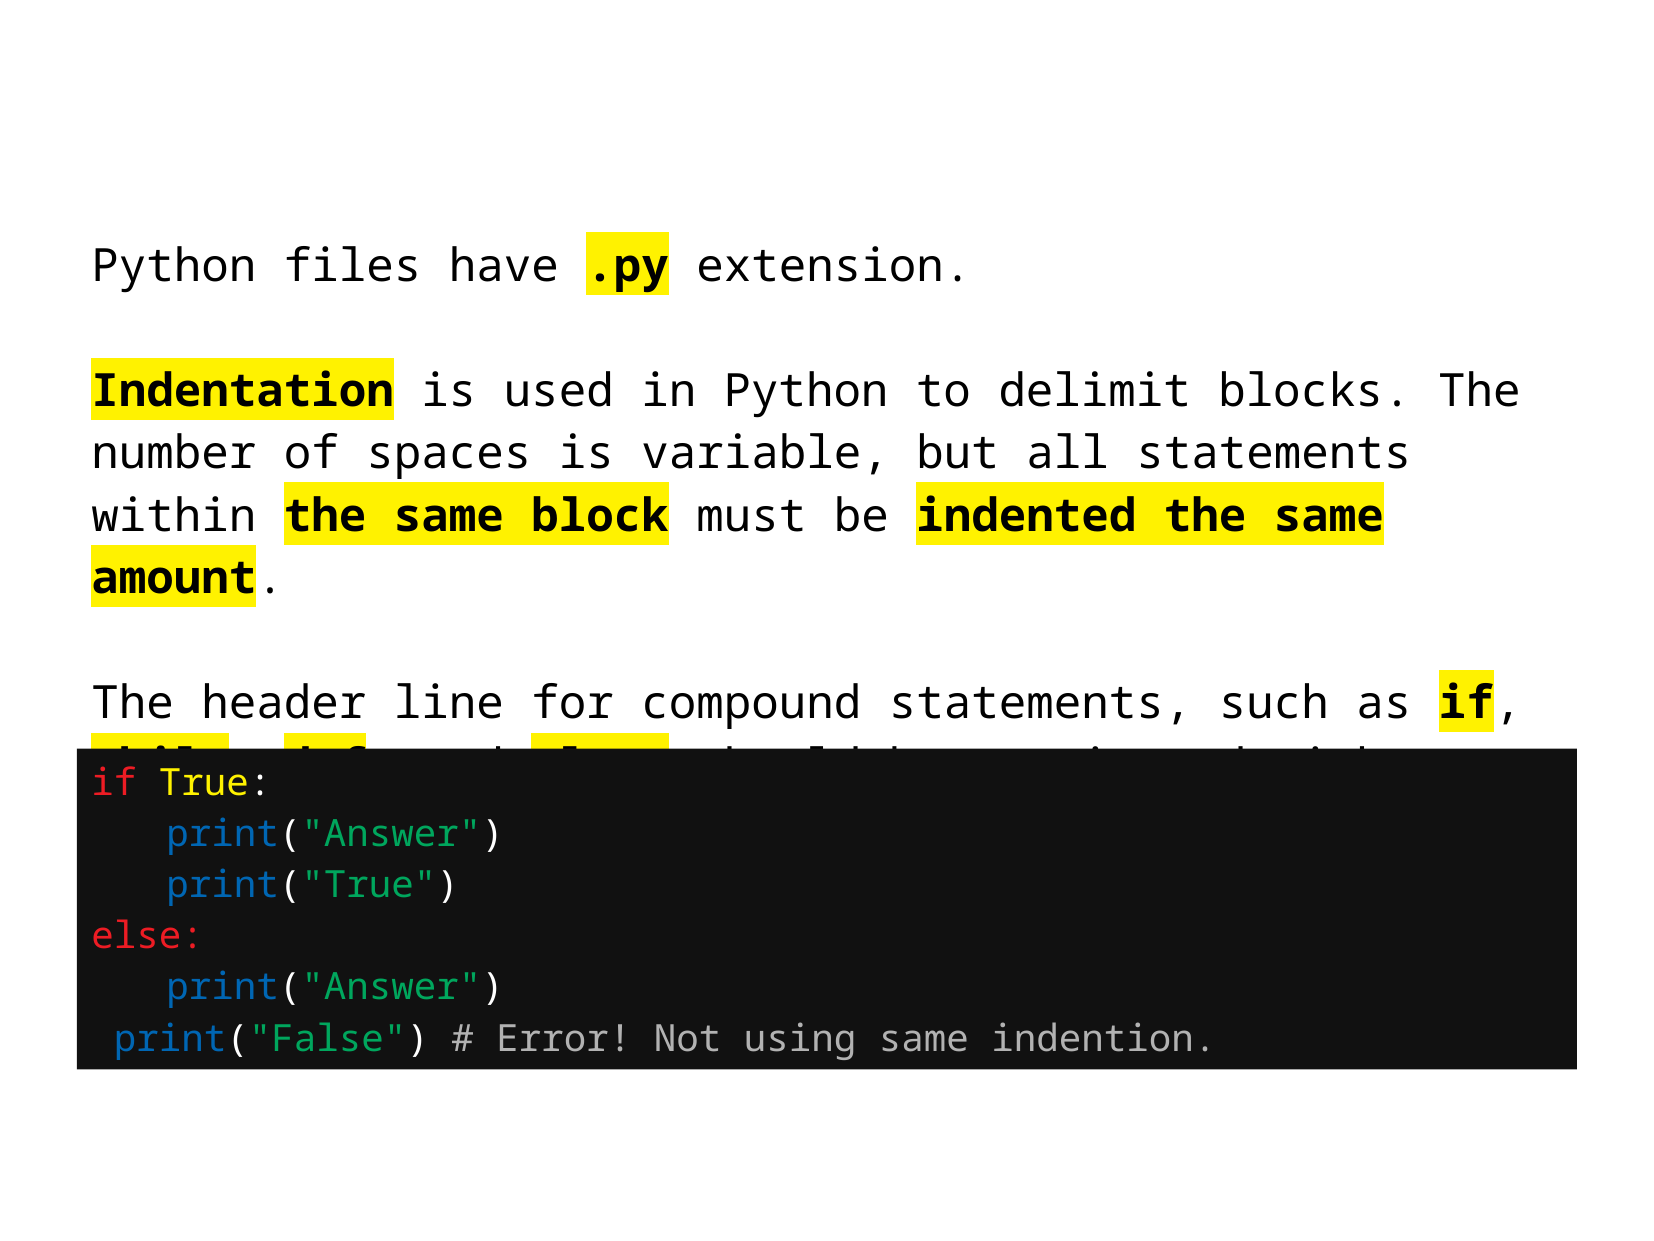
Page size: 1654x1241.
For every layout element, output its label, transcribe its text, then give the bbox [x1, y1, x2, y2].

text_box Python files have .py extension. Indentation is used in Python to delimit blocks. The number of spaces is variable, but all statements within the same block must be indented the same amount. The header line for compound statements, such as if, while, def, and class should be terminated with a colon ( : ). The semicolon ( ; ) is optional at the end of statement, but it is preferred to not using it. [76, 224, 1577, 748]
text_box if True: print("Answer") print("True") else: print("Answer") print("False") # Error! Not using same indention. [76, 748, 1577, 1004]
